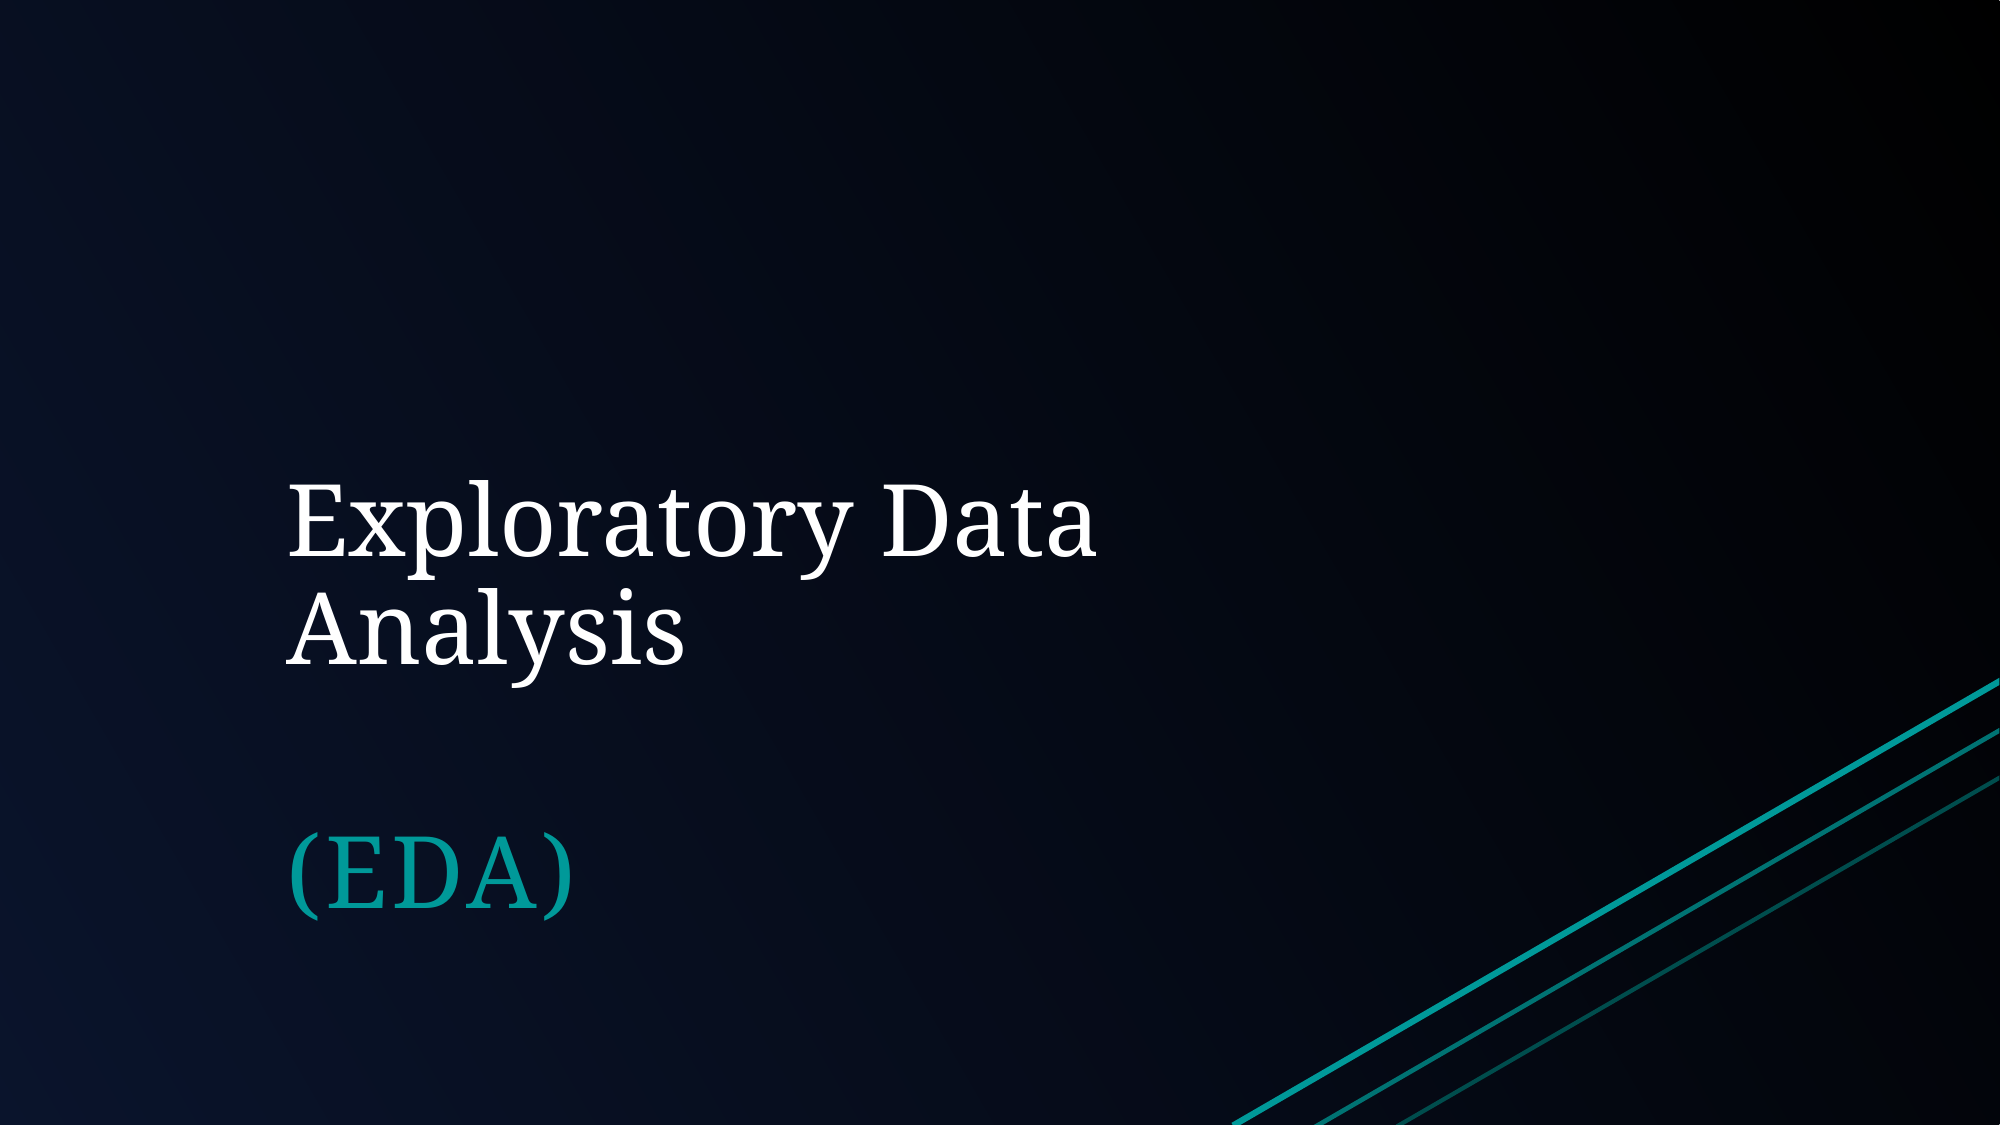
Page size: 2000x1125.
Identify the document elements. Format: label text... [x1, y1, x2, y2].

title Exploratory Data Analysis [266, 362, 1733, 816]
list (EDA) [266, 812, 1427, 1013]
